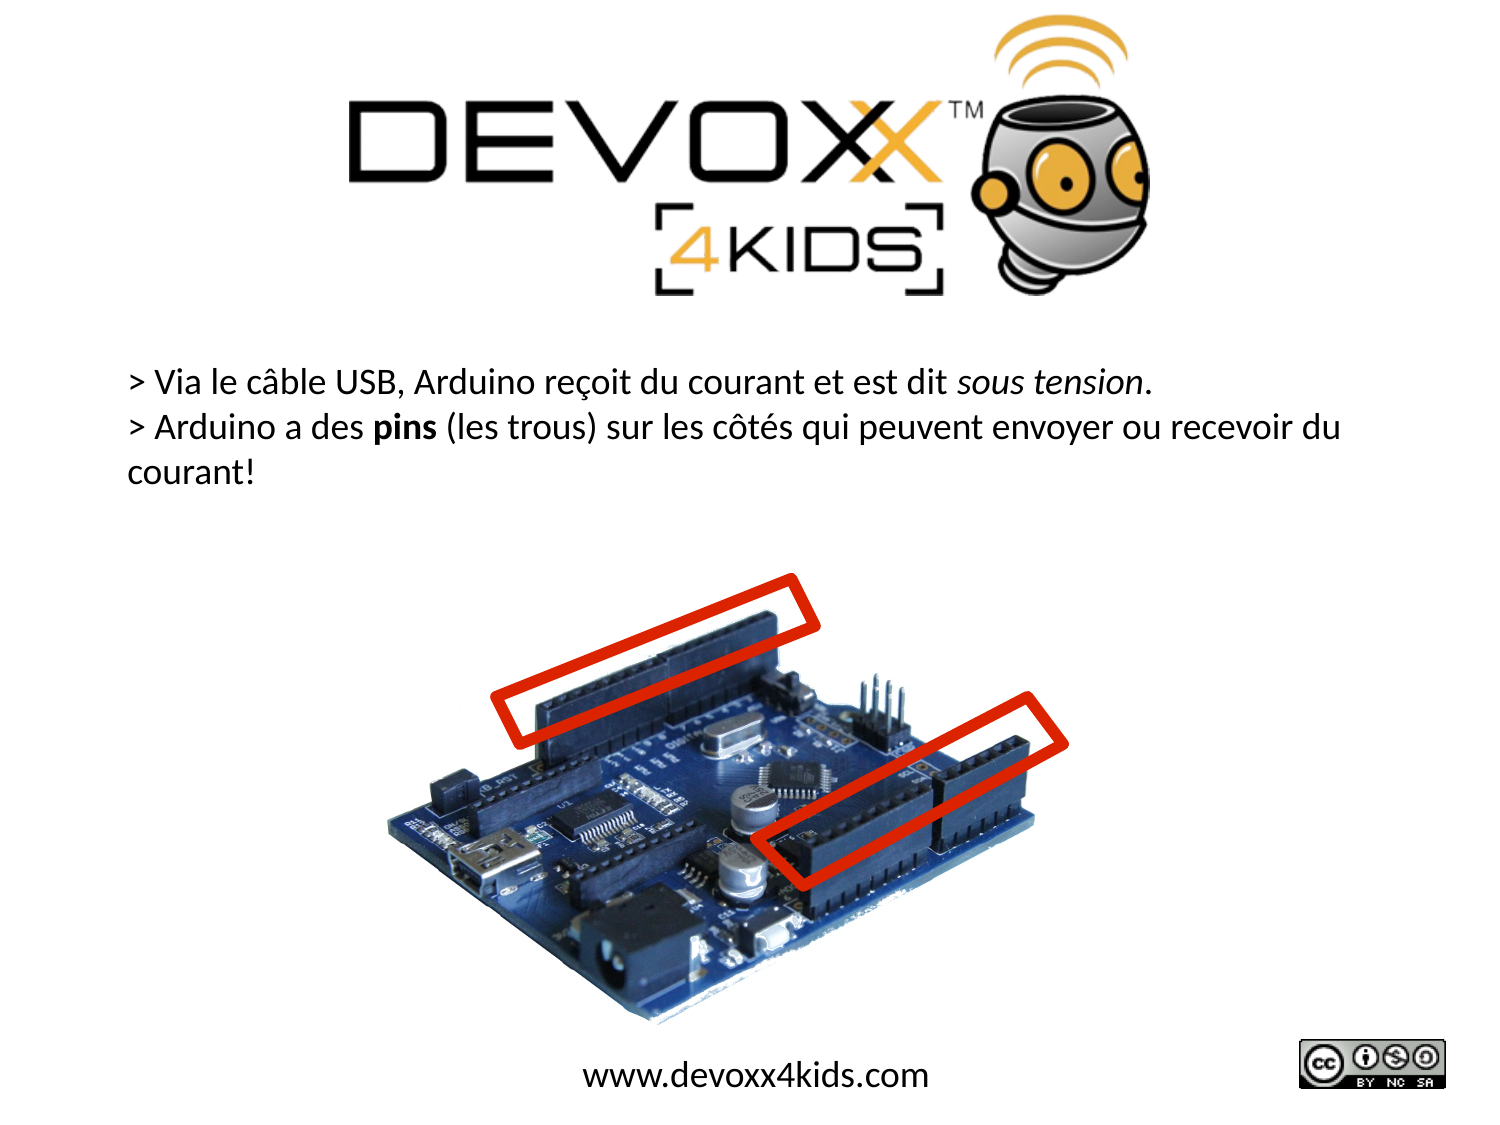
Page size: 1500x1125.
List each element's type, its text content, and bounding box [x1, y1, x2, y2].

picture [1299, 1039, 1446, 1089]
picture [349, 14, 1150, 296]
title > Via le câble USB, Arduino reçoit du courant et est dit sous tension. > Arduino a des pins (les trous) sur les côtés qui peuvent envoyer ou recevoir du courant! [112, 349, 1388, 591]
picture [377, 591, 1056, 1033]
picture [505, 591, 806, 736]
picture [767, 705, 1053, 878]
